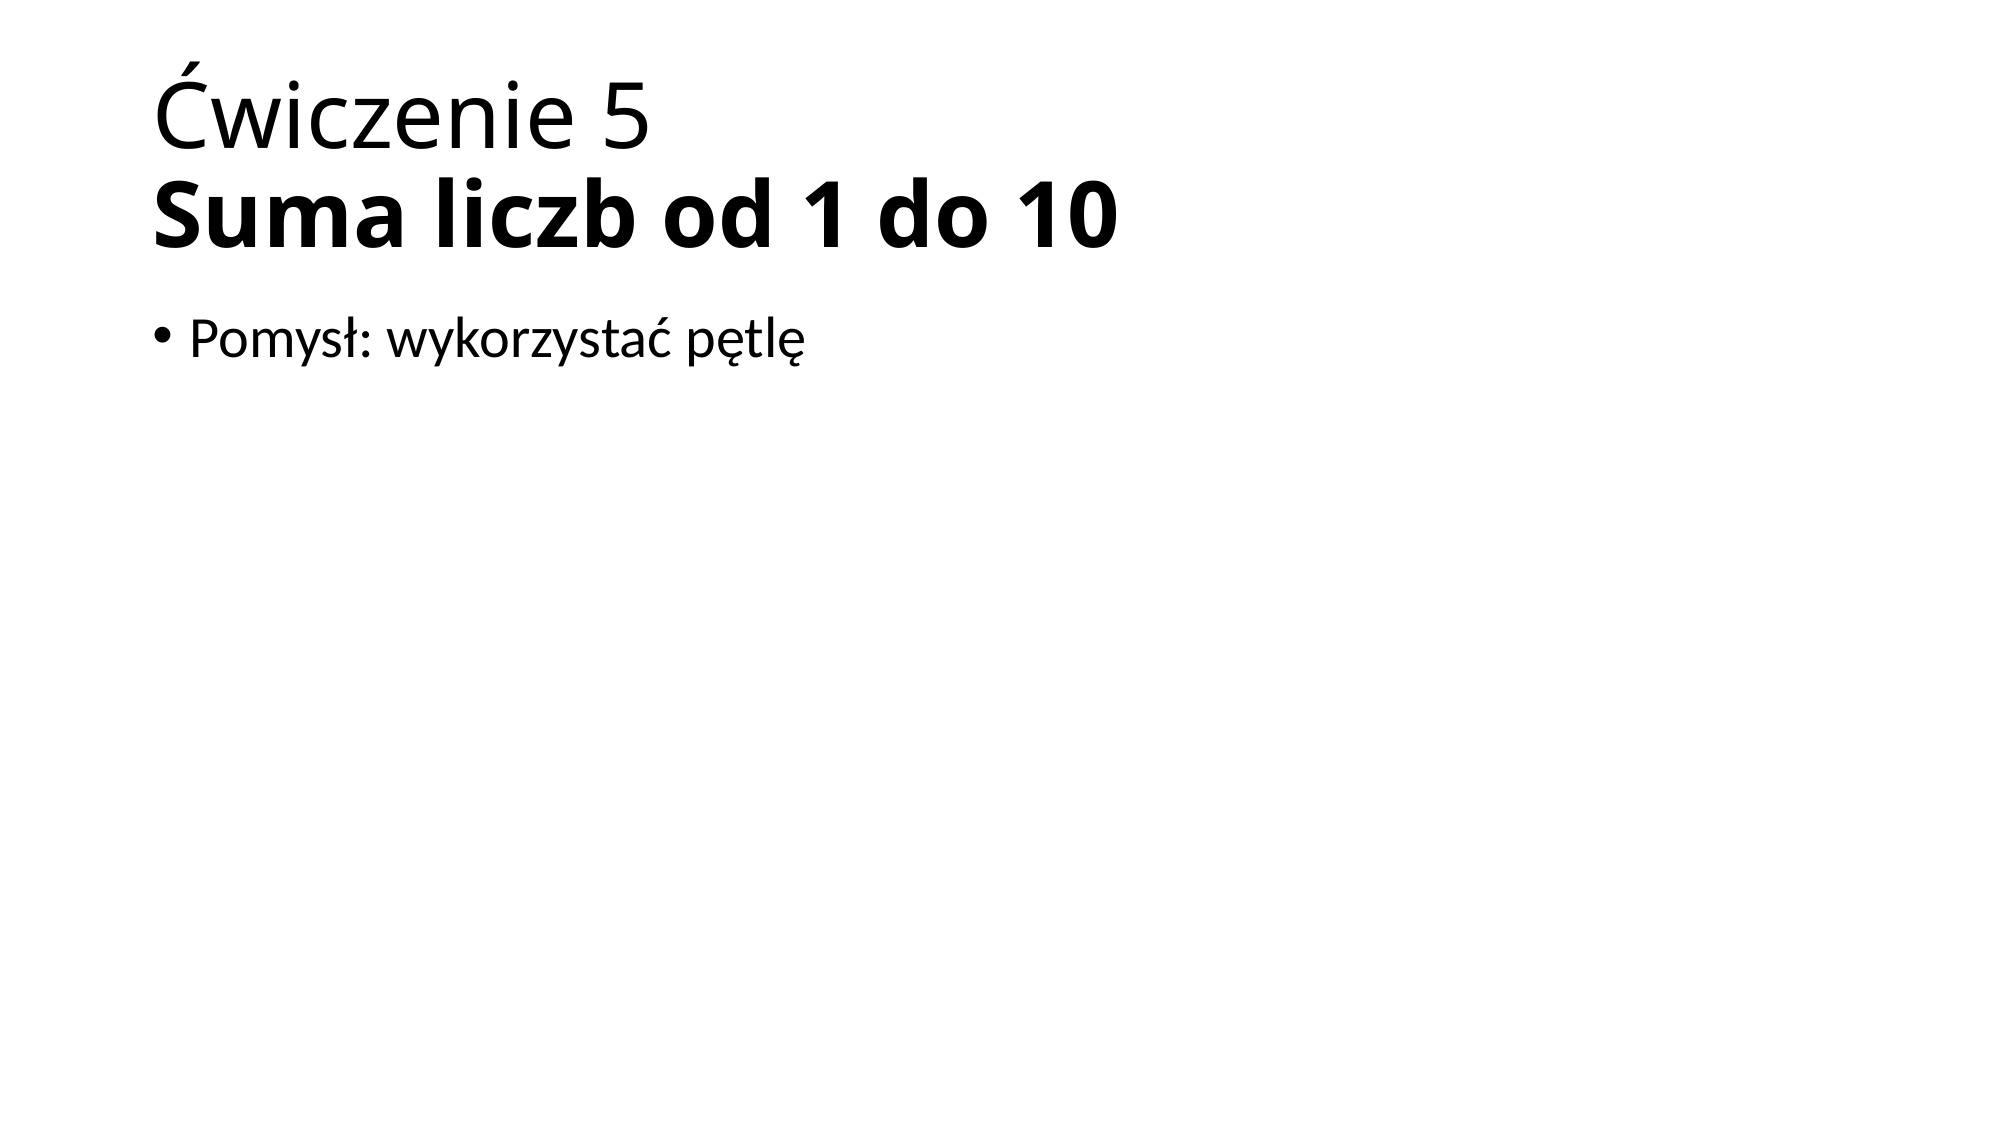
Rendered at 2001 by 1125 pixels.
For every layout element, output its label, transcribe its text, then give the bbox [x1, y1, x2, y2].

title Ćwiczenie 5 Suma liczb od 1 do 10 [137, 59, 1863, 278]
list Pomysł: wykorzystać pętlę [137, 299, 1863, 1014]
